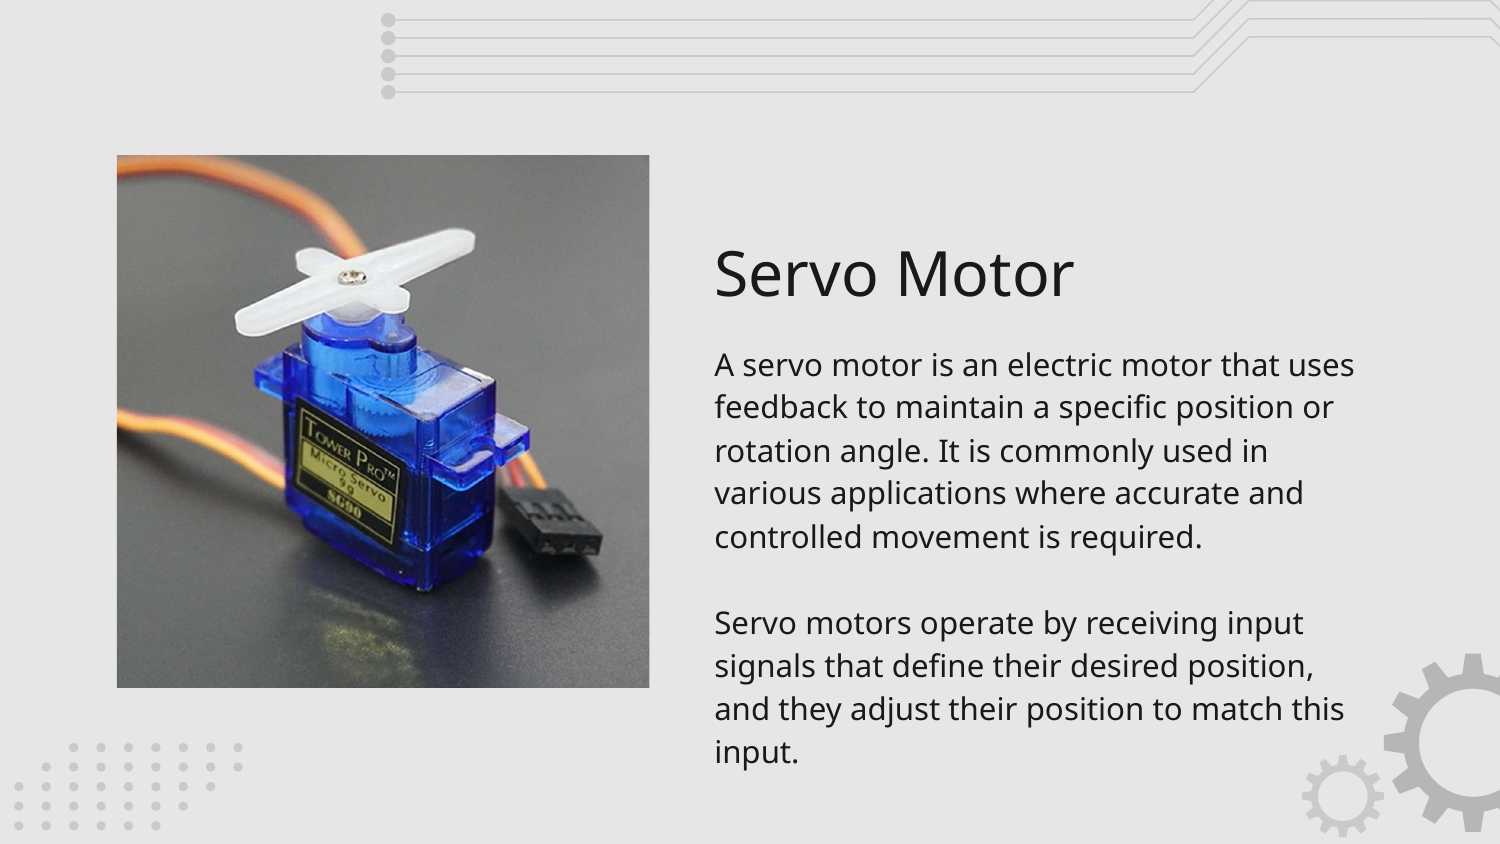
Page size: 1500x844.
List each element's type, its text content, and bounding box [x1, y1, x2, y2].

list A servo motor is an electric motor that uses feedback to maintain a specific position or rotation angle. It is commonly used in various applications where accurate and controlled movement is required. Servo motors operate by receiving input signals that define their desired position, and they adjust their position to match this input. [699, 324, 1384, 688]
title Servo Motor [699, 155, 1384, 324]
picture [116, 155, 650, 688]
